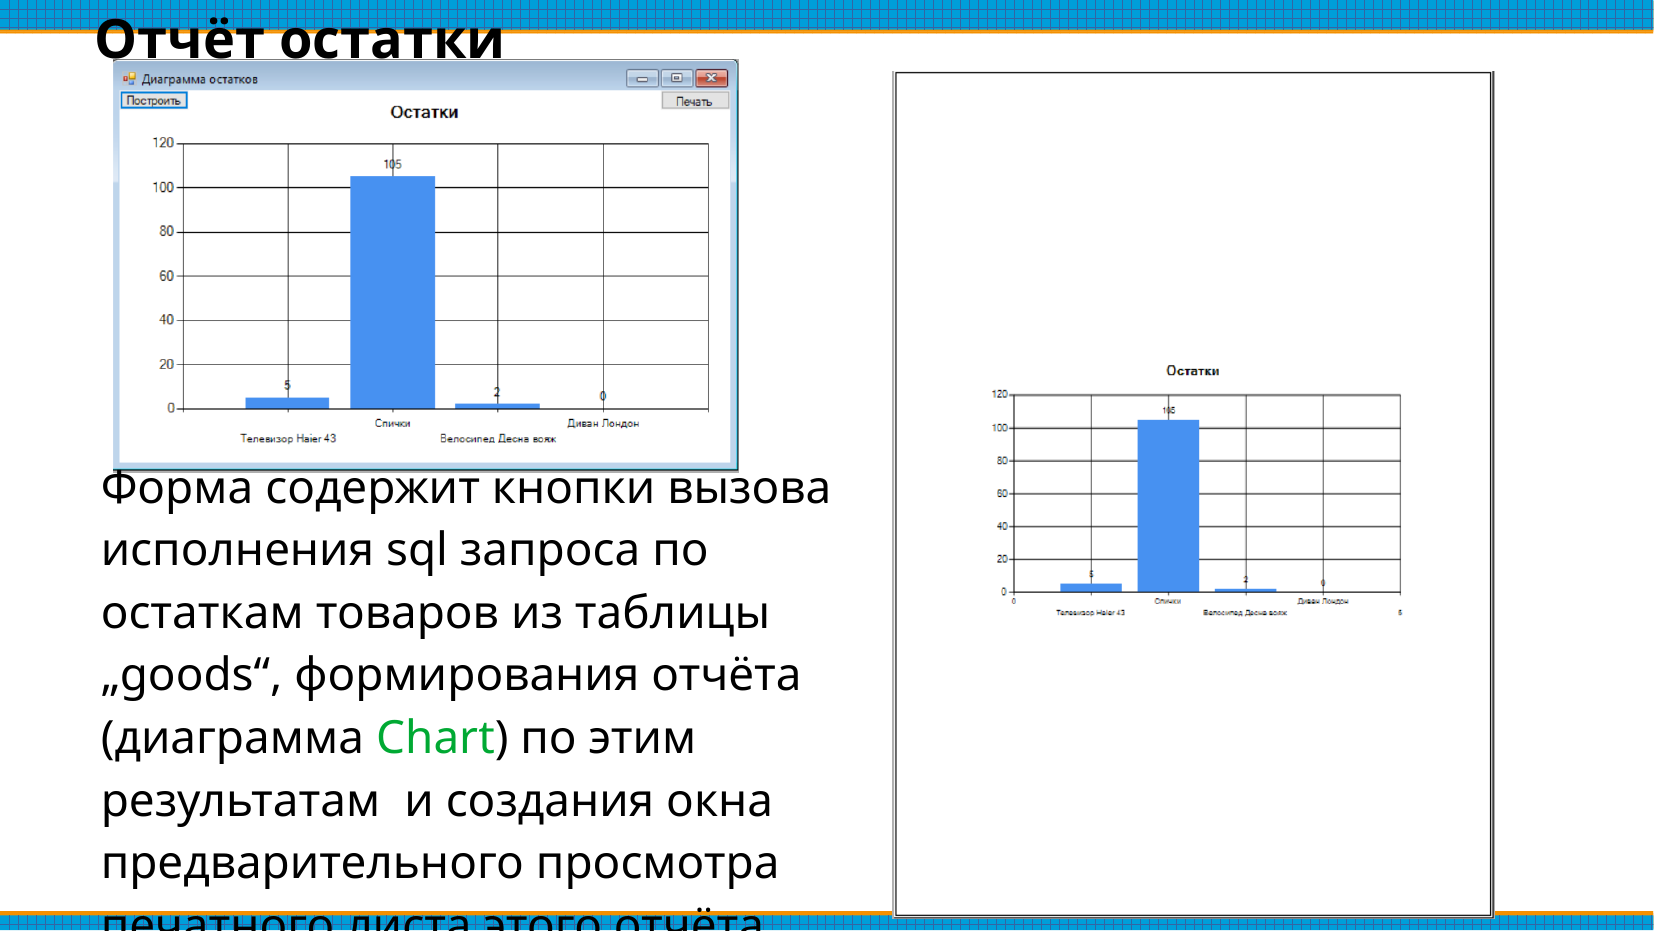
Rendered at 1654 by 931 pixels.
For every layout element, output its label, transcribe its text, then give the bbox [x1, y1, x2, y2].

text_box Форма содержит кнопки вызова исполнения sql запроса по остаткам товаров из таблицы „goods“, формирования отчёта (диаграмма Chart) по этим результатам и создания окна предварительного просмотра печатного листа этого отчёта. [94, 493, 893, 916]
picture [892, 71, 1495, 918]
picture [113, 59, 739, 473]
text_box Отчёт остатки [88, 0, 1565, 106]
